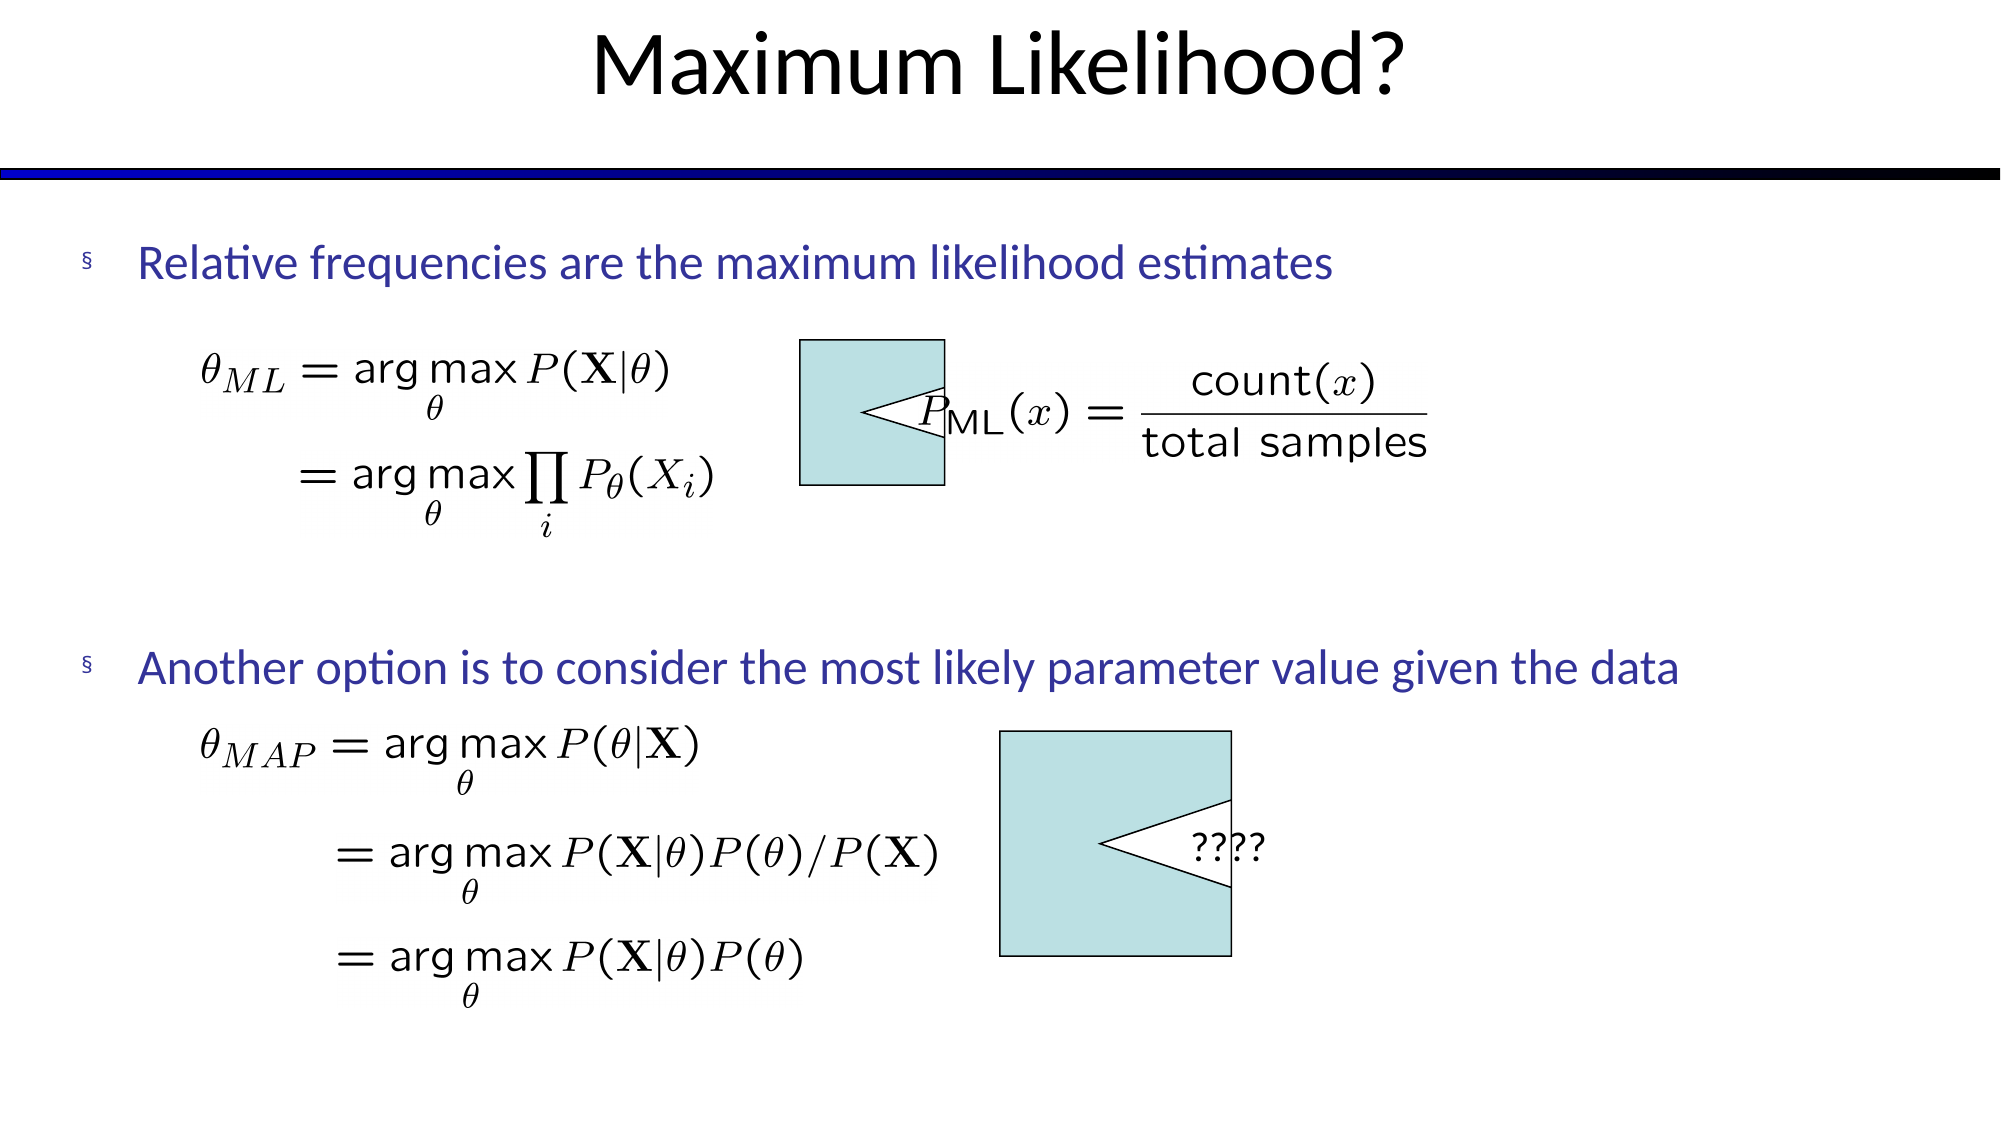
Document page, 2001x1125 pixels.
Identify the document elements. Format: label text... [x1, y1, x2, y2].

picture [300, 450, 713, 538]
title Maximum Likelihood? [0, 0, 2000, 184]
picture [337, 937, 803, 1009]
list Relative frequencies are the maximum likelihood estimates Another option is to consider the most likely parameter value given the data [66, 229, 1934, 1005]
text_box [999, 731, 1232, 957]
picture [918, 389, 944, 437]
text_box ???? [1175, 812, 1438, 878]
picture [336, 833, 938, 904]
text_box [799, 339, 945, 486]
picture [945, 362, 1428, 463]
picture [200, 724, 699, 796]
picture [200, 349, 668, 421]
